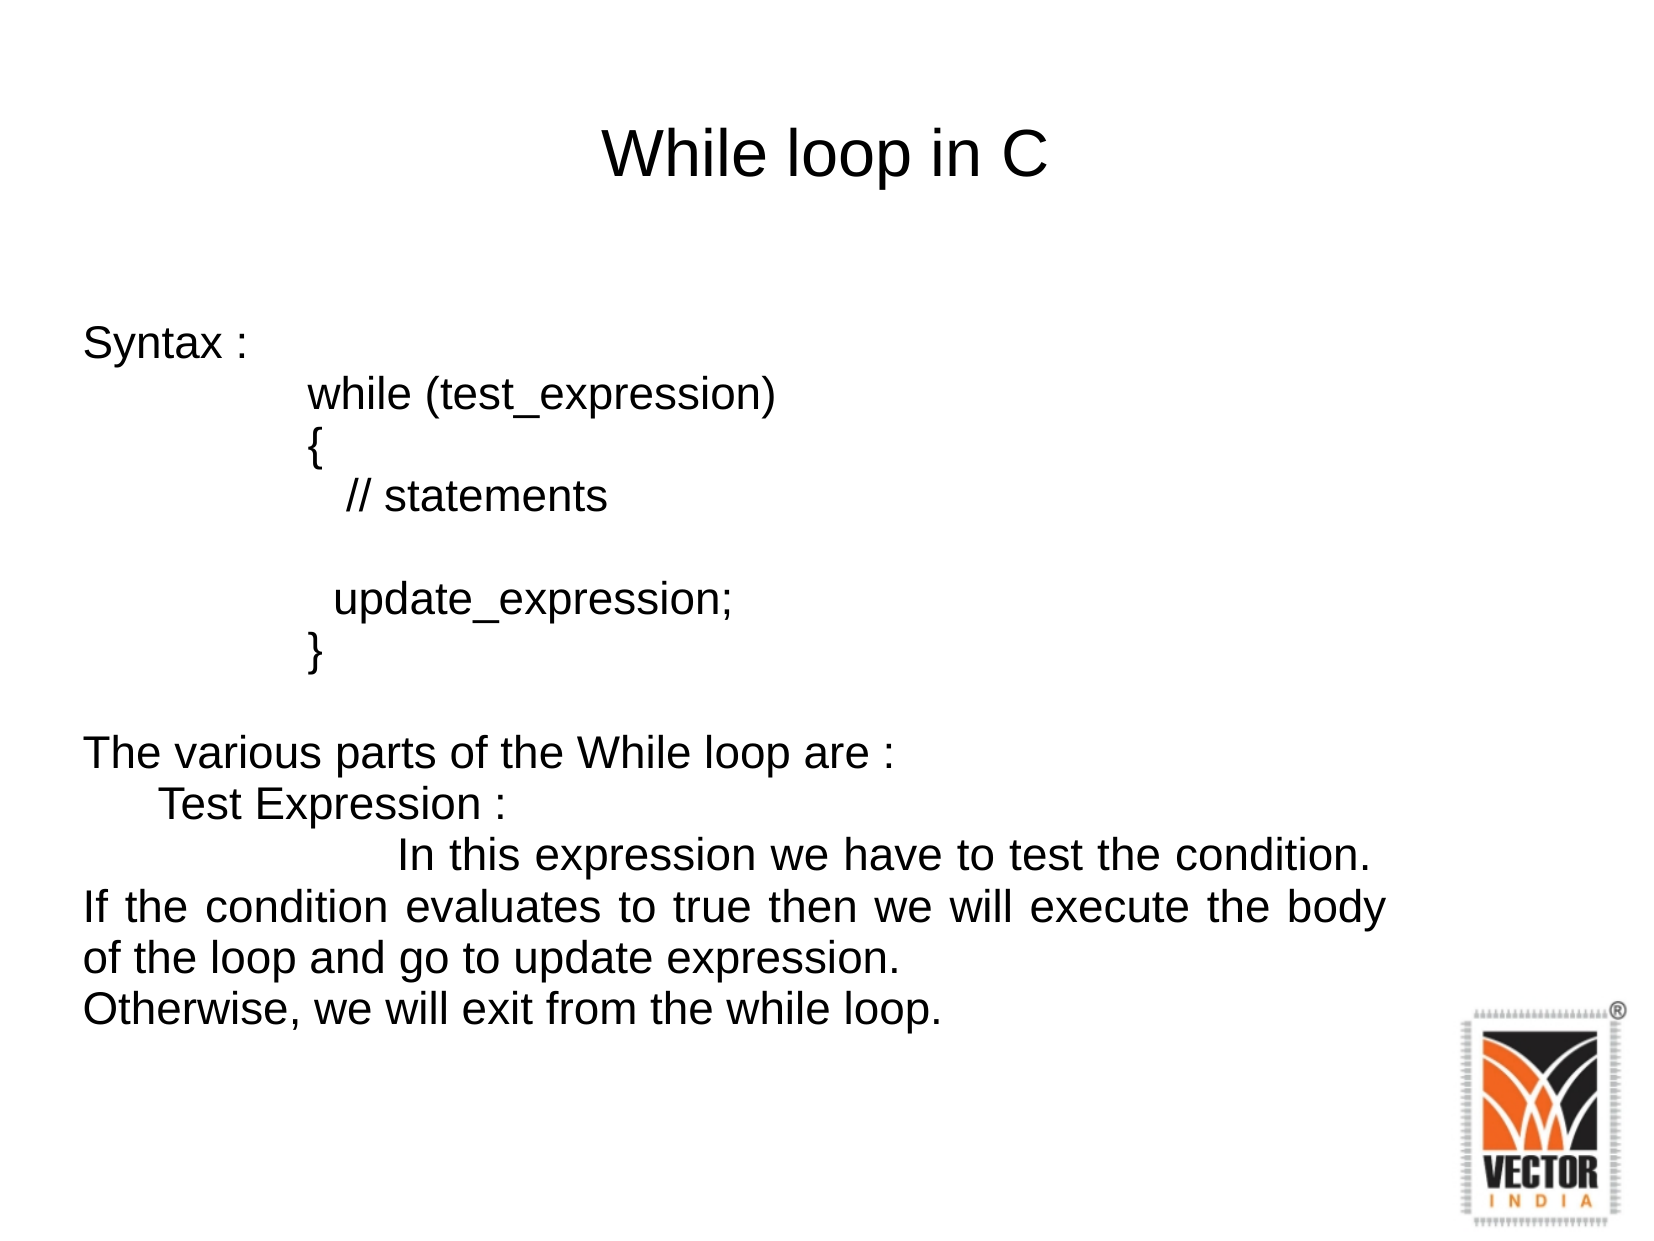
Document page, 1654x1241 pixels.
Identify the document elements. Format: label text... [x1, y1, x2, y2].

picture [1432, 996, 1654, 1237]
subtitle Syntax : while (test_expression) { // statements update_expression; } The various parts of the While loop are : Test Expression : In this expression we have to test the condition. If the condition evaluates to true then we will execute the body of the loop and go to update expression. Otherwise, we will exit from the while loop. [82, 0, 1571, 1241]
